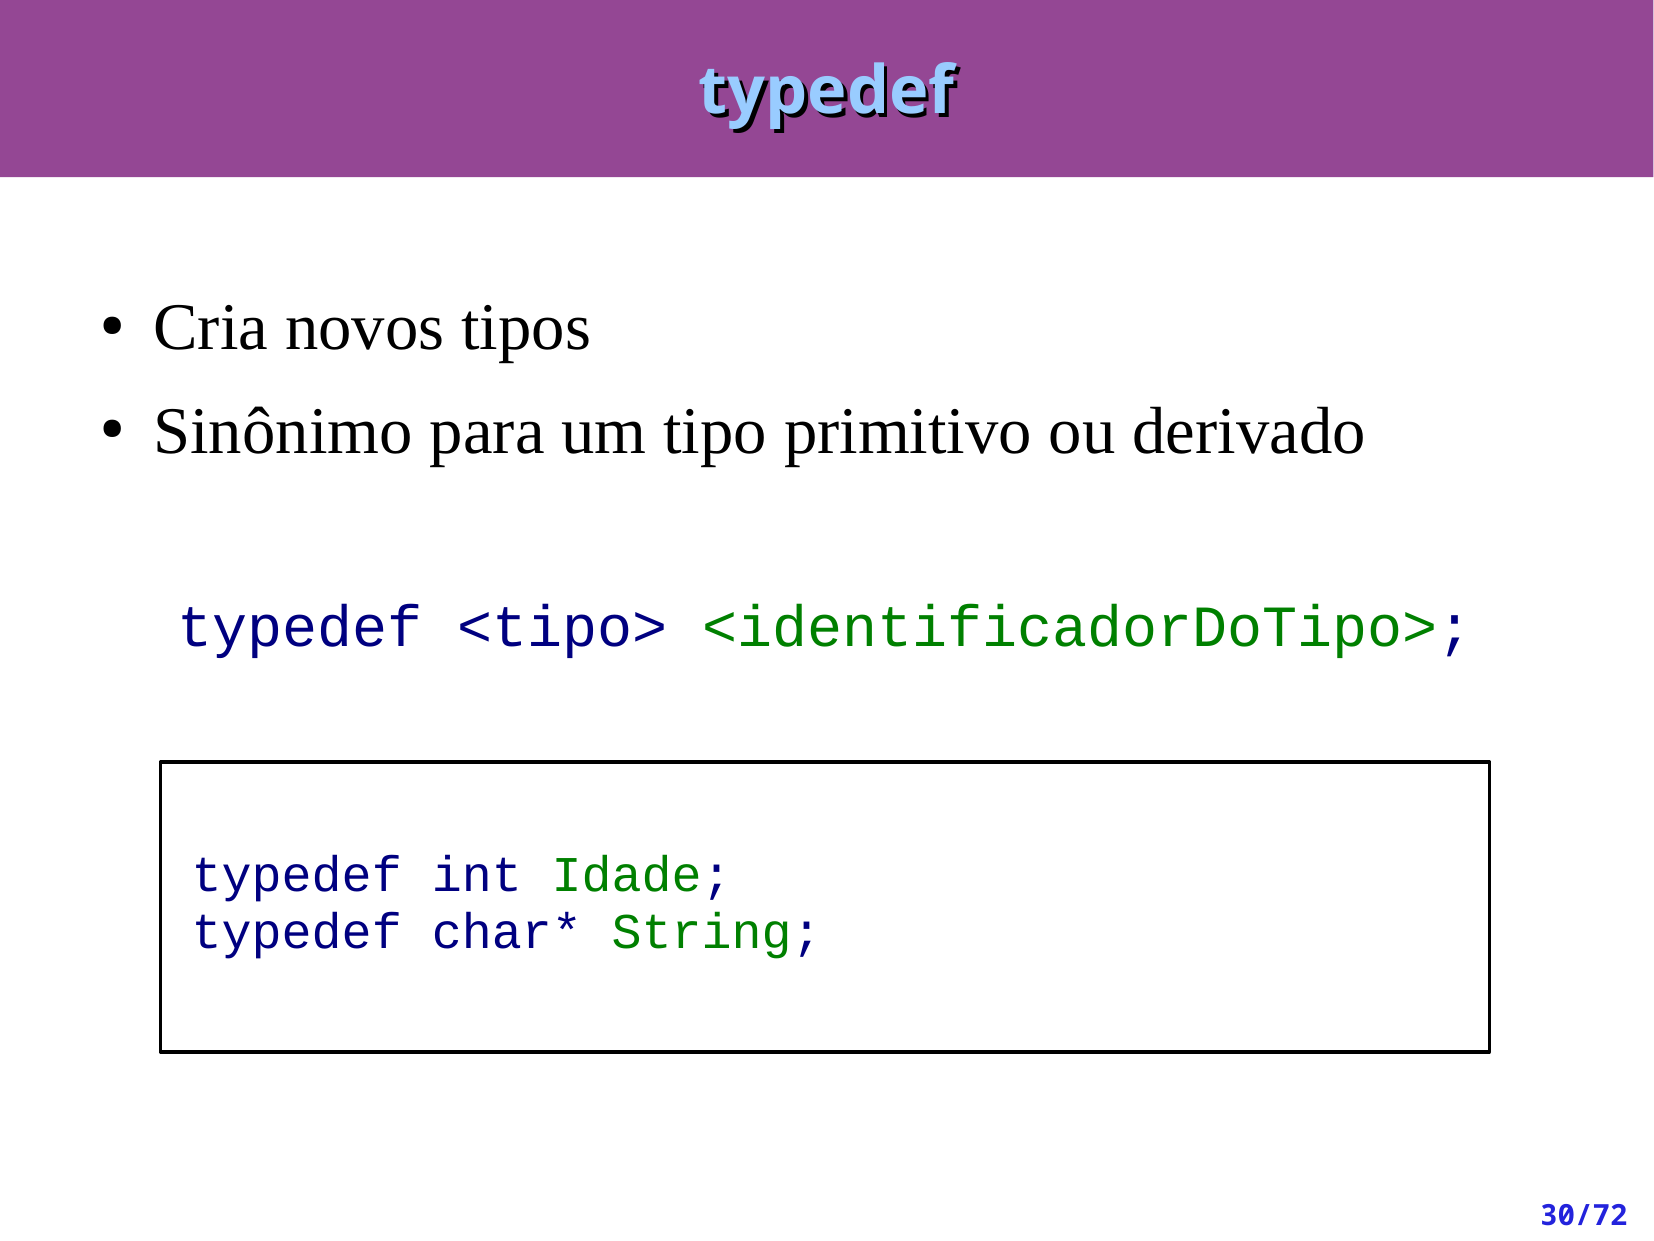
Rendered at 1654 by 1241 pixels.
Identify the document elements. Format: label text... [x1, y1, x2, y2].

list Cria novos tipos Sinônimo para um tipo primitivo ou derivado [82, 290, 1571, 1109]
title typedef [82, 0, 1571, 192]
text_box typedef int Idade; typedef char* String; [160, 761, 1490, 1052]
text_box typedef <tipo> <identificadorDoTipo>; [162, 590, 1492, 663]
